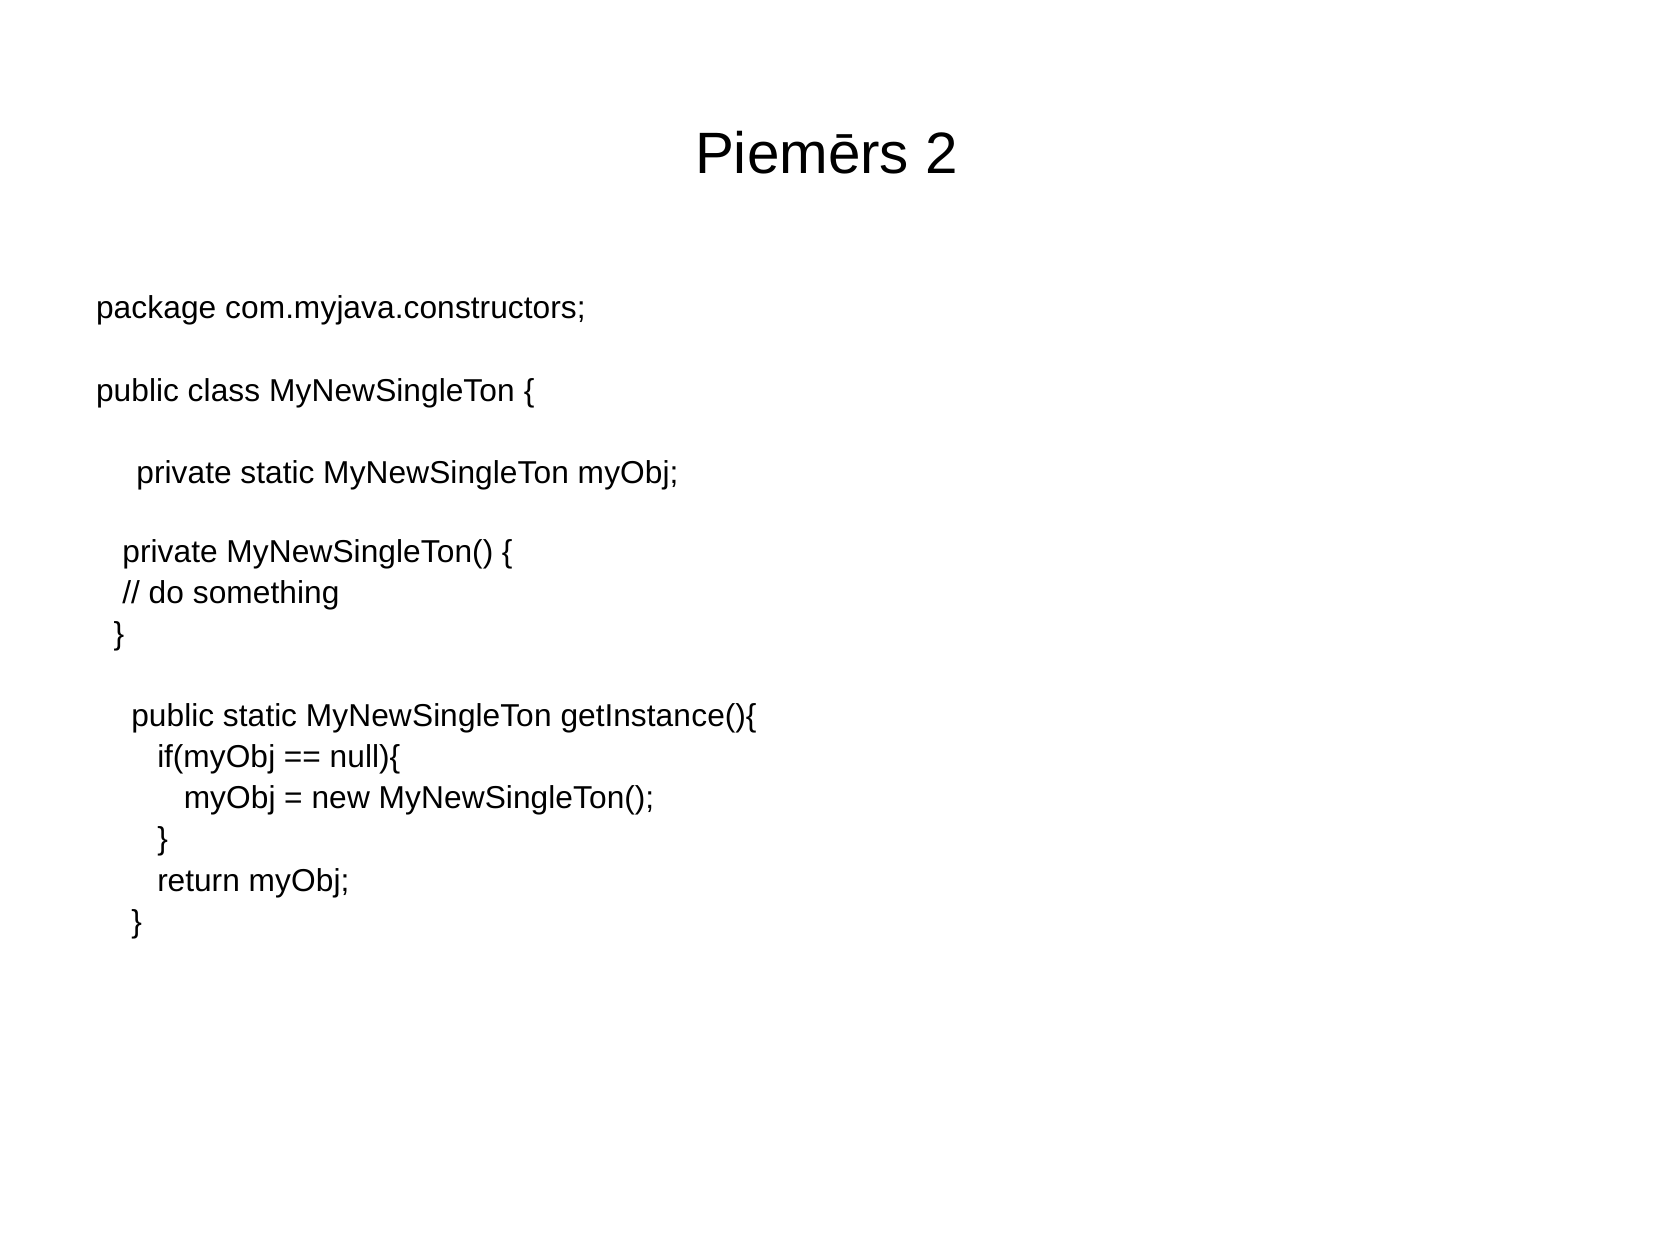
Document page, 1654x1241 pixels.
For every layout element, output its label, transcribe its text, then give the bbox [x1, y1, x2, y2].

title Piemērs 2 [82, 49, 1571, 257]
list package com.myjava.constructors; public class MyNewSingleTon { private static MyNewSingleTon myObj; private MyNewSingleTon() { // do something } public static MyNewSingleTon getInstance(){ if(myObj == null){ myObj = new MyNewSingleTon(); } return myObj; } [82, 290, 1571, 1010]
